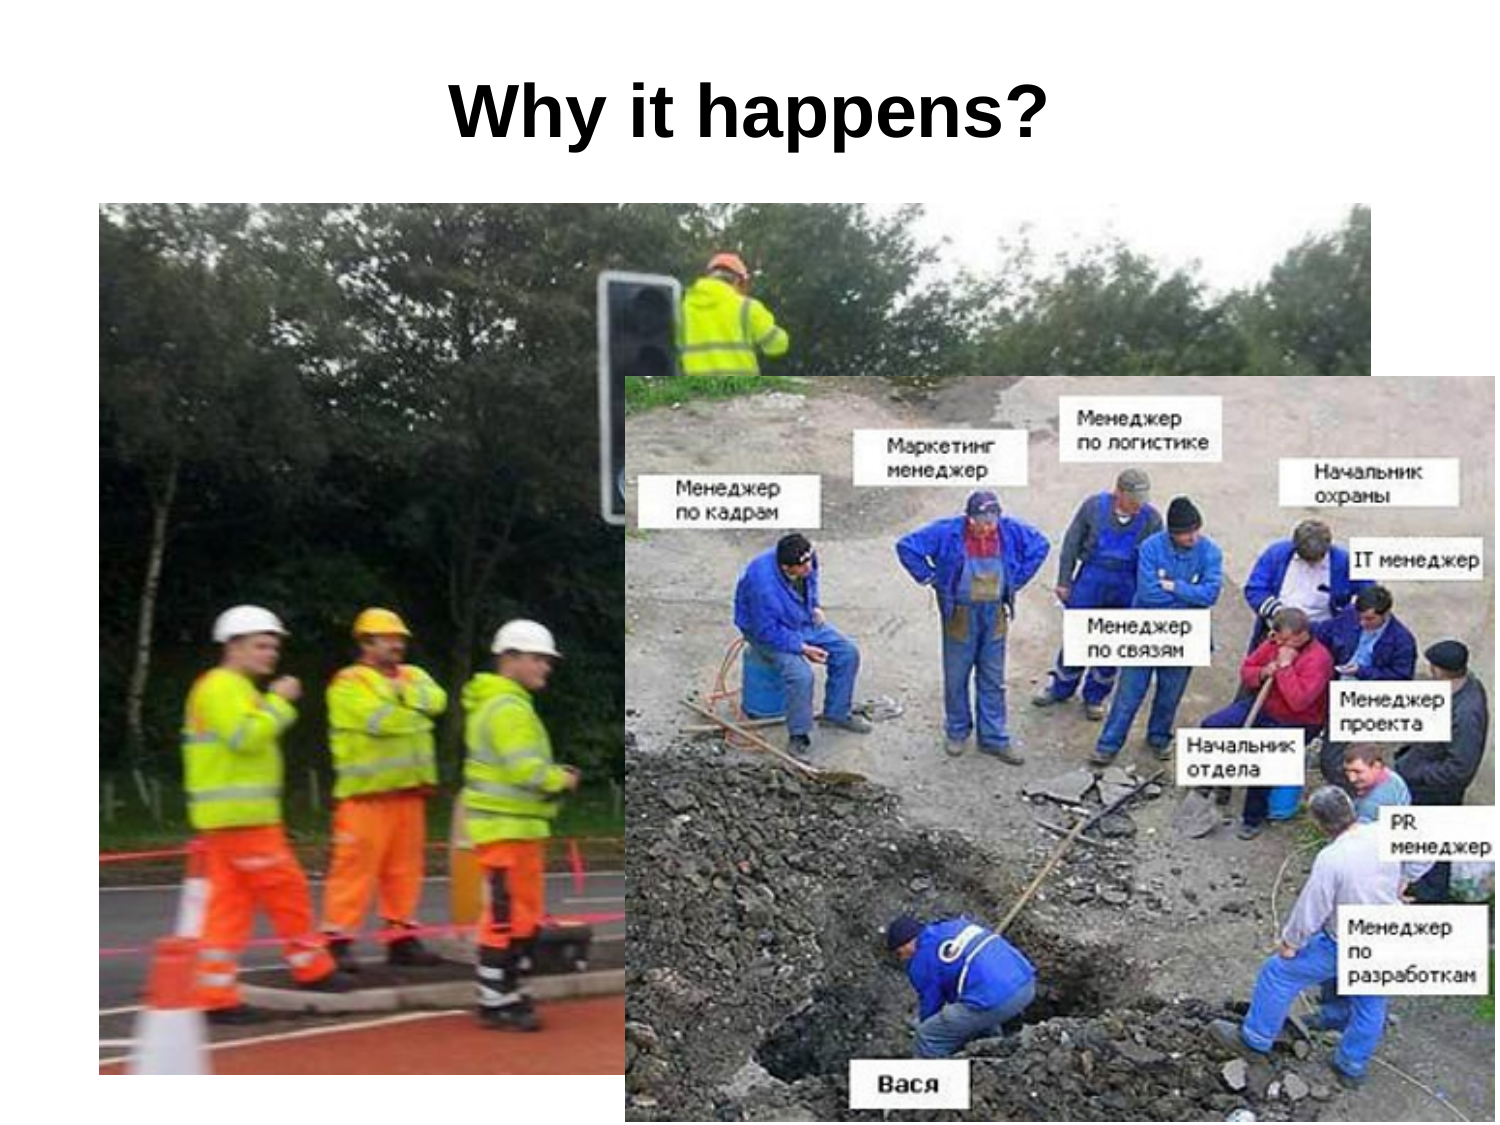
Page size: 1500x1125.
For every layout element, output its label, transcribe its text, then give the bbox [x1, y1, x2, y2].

title Why it happens? [75, 44, 1425, 177]
picture [99, 203, 1495, 1123]
